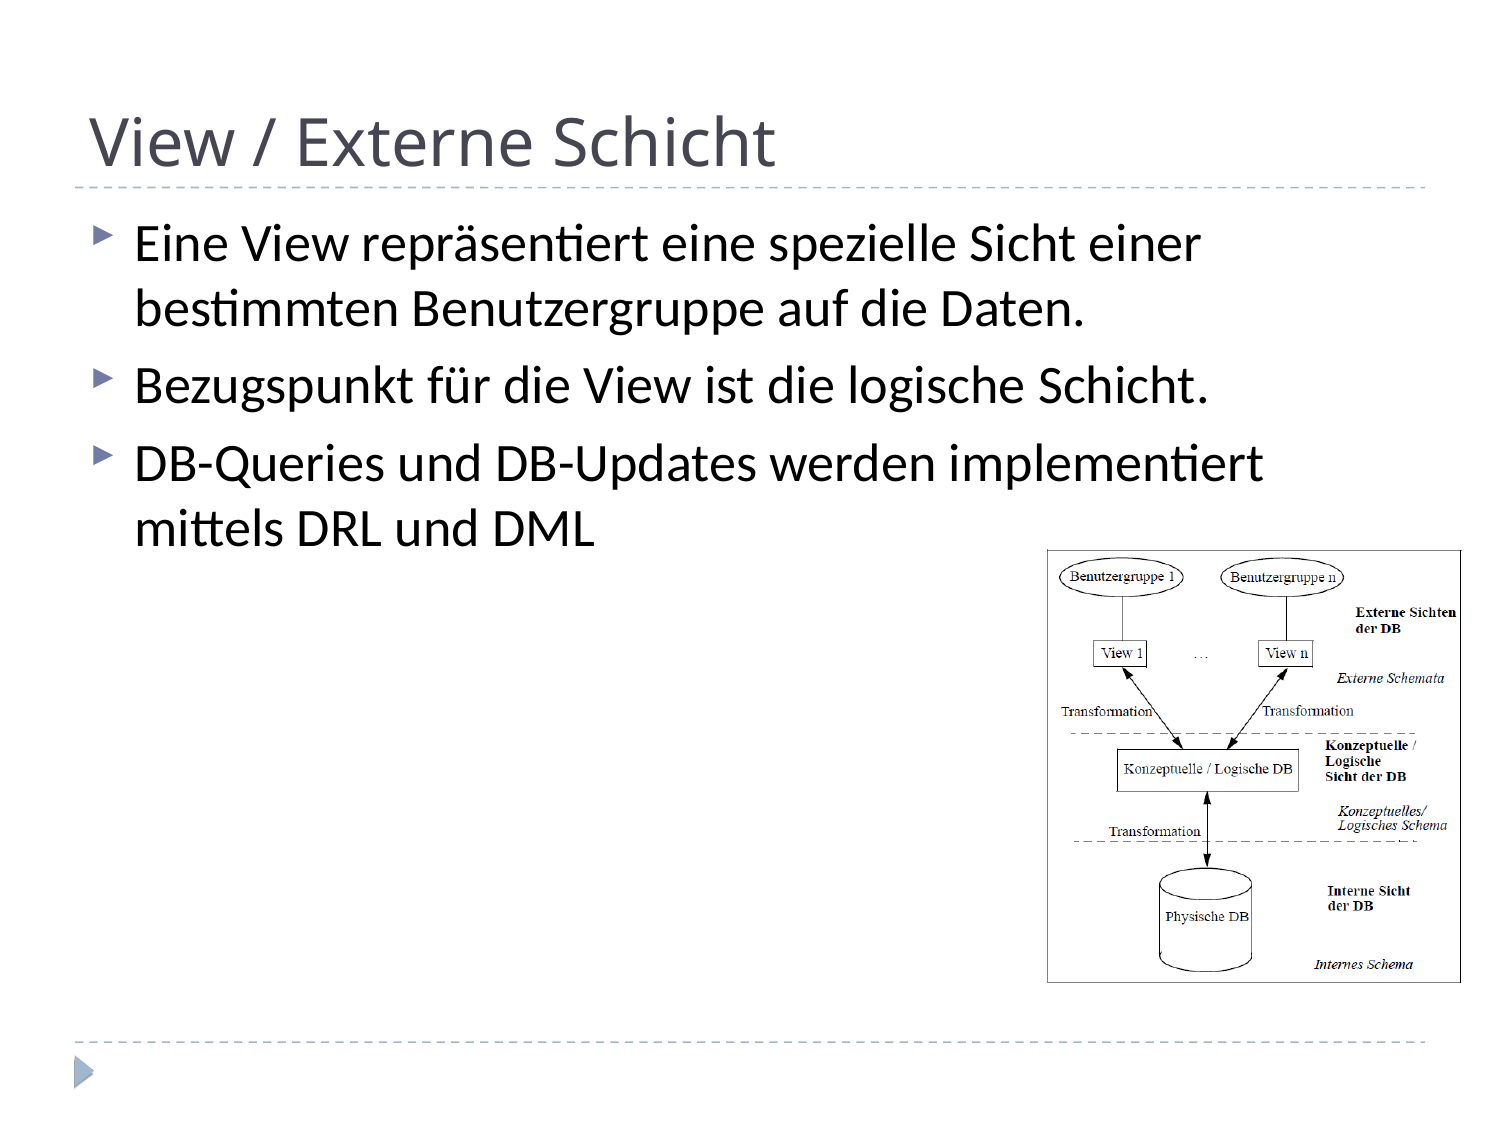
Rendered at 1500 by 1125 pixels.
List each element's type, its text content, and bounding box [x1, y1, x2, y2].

picture [1040, 543, 1474, 1000]
title View / Externe Schicht [75, 24, 1425, 188]
list Eine View repräsentiert eine spezielle Sicht einer bestimmten Benutzergruppe auf die Daten. Bezugspunkt für die View ist die logische Schicht. DB-Queries und DB-Updates werden implementiert mittels DRL und DML [75, 200, 1425, 1010]
